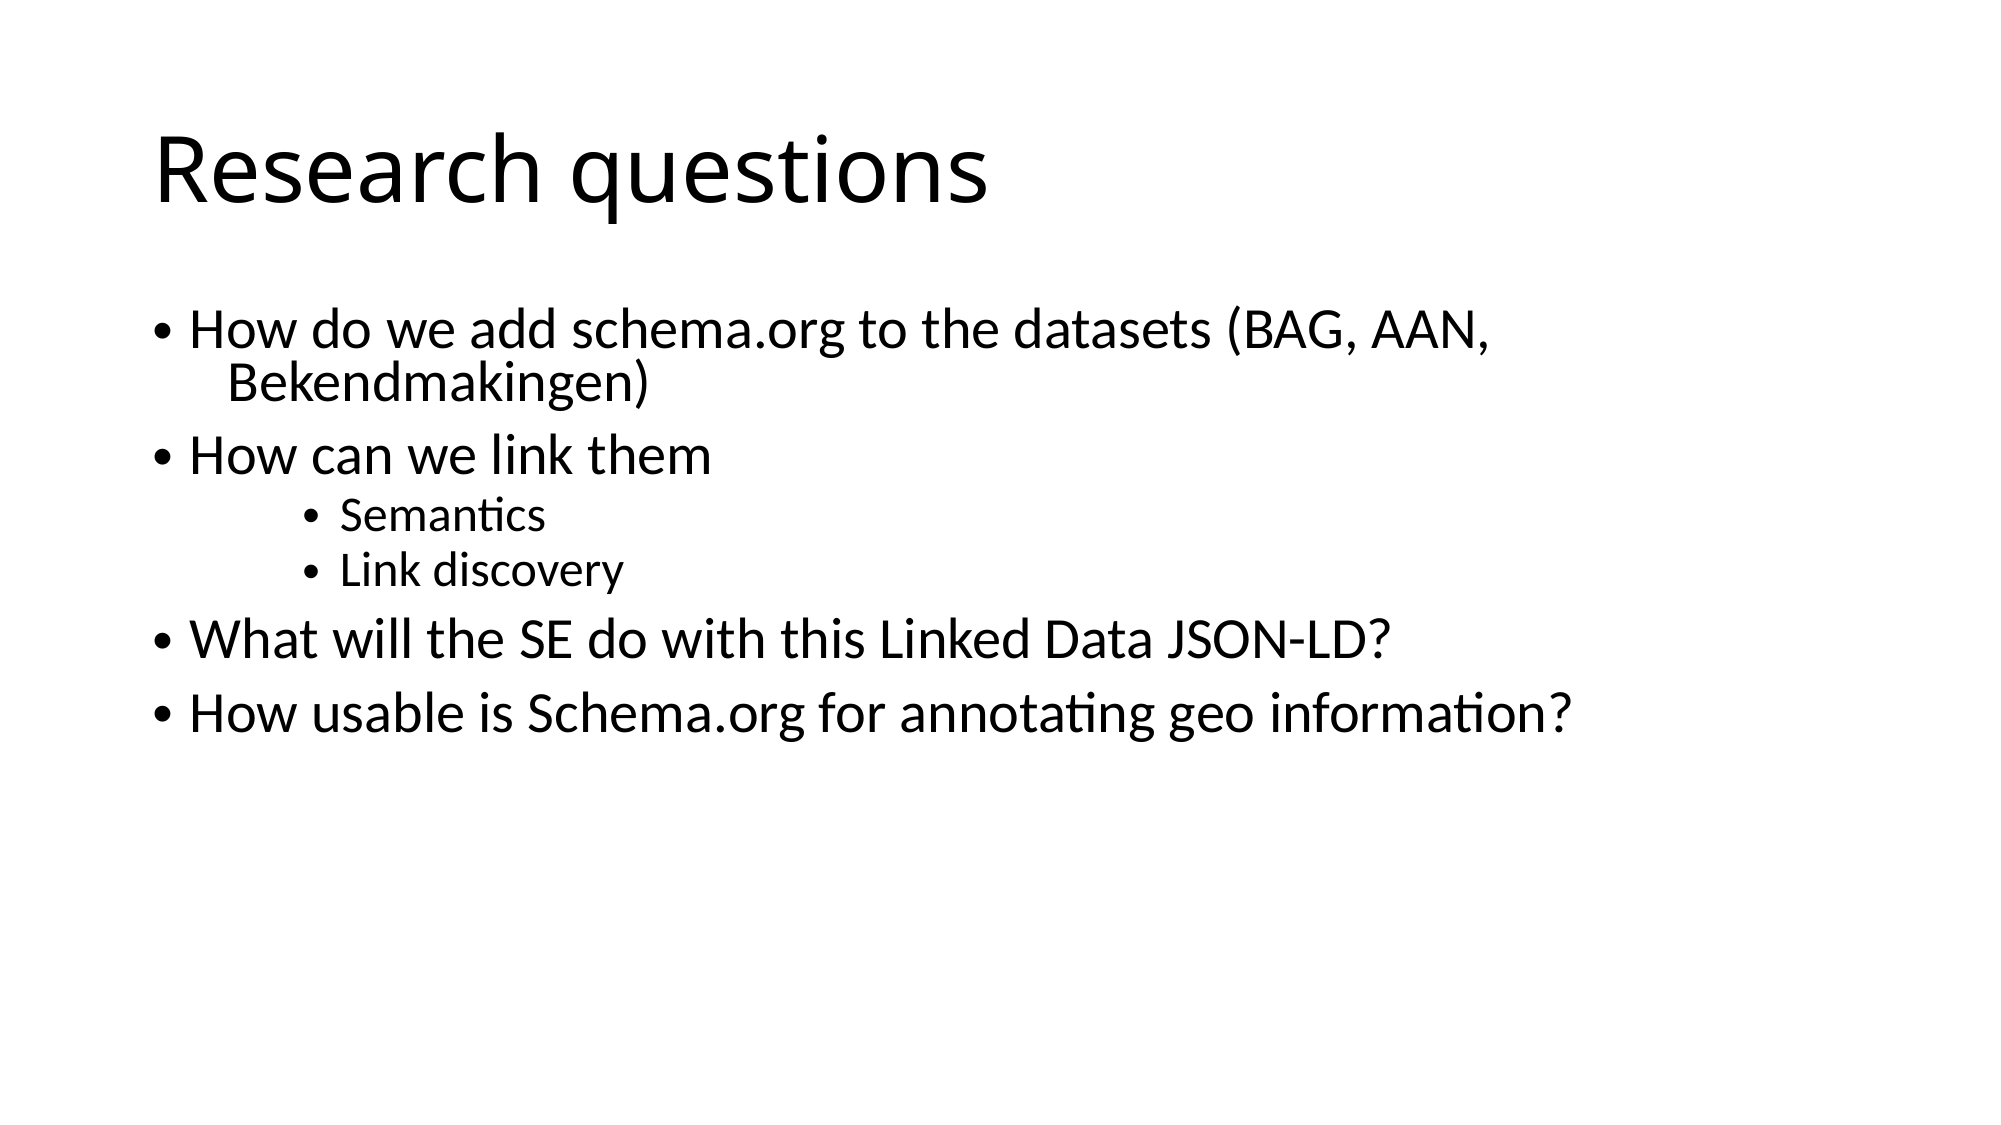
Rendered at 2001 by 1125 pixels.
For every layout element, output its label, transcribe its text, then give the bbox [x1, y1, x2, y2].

list How do we add schema.org to the datasets (BAG, AAN, Bekendmakingen) How can we link them Semantics Link discovery What will the SE do with this Linked Data JSON-LD? How usable is Schema.org for annotating geo information? [137, 299, 1863, 1014]
title Research questions [137, 59, 1863, 278]
